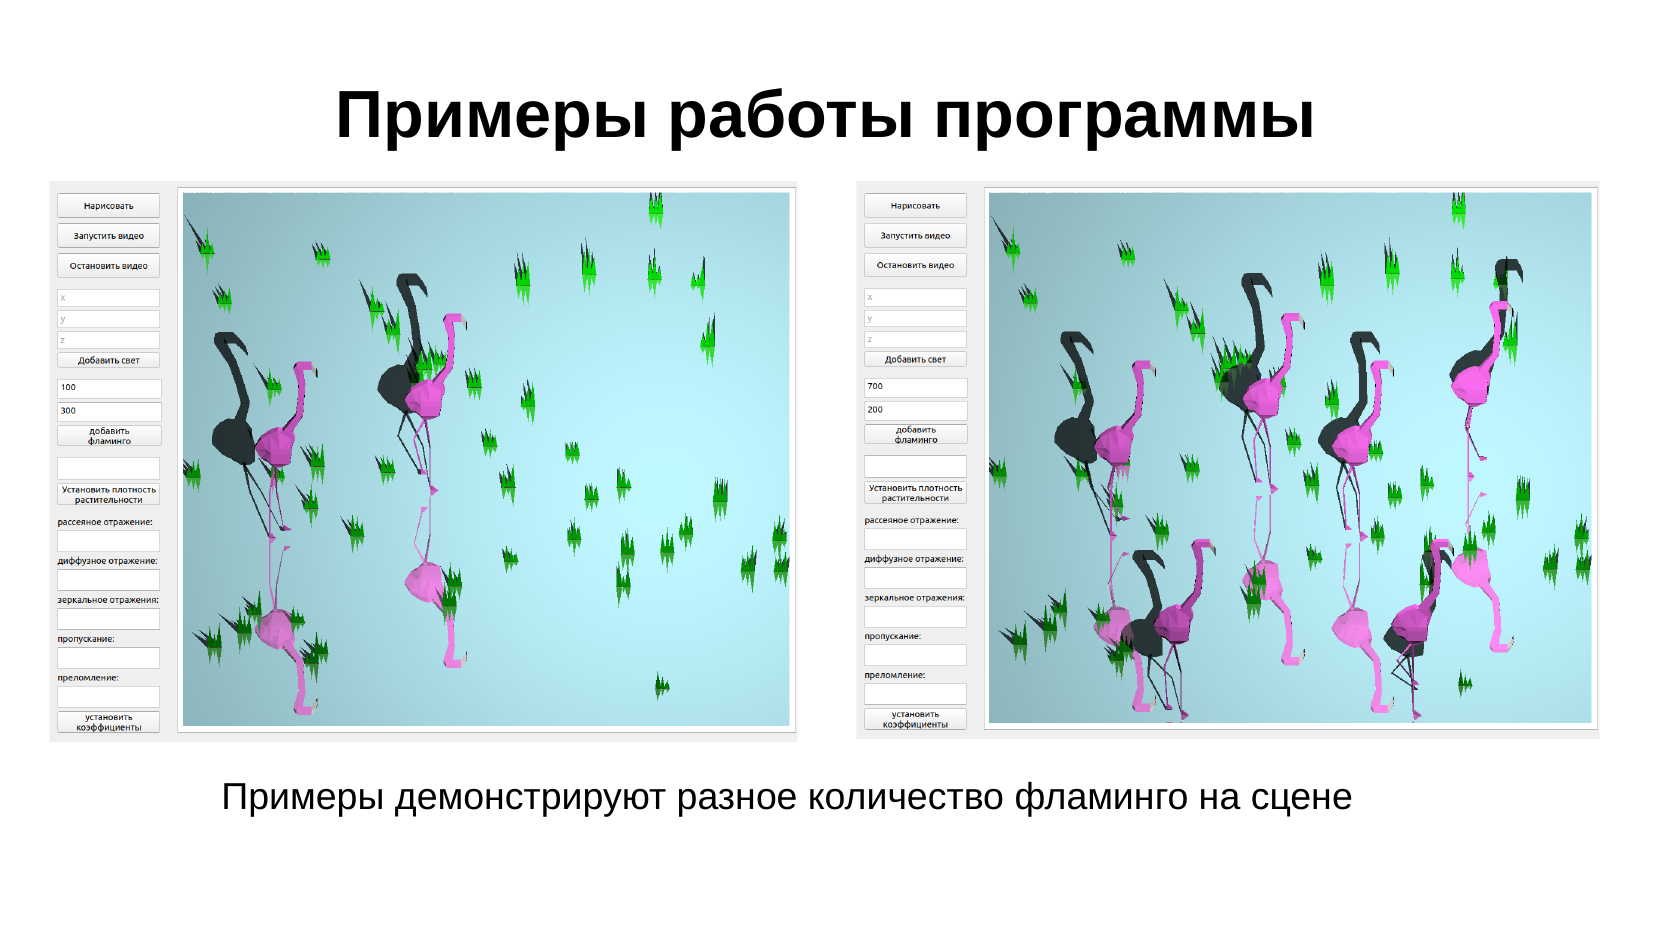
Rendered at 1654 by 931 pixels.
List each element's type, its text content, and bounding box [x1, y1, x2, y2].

text_box Примеры демонстрируют разное количество фламинго на сцене [206, 767, 1418, 886]
title Примеры работы программы [82, 37, 1571, 193]
picture [856, 180, 1600, 739]
picture [49, 180, 798, 742]
